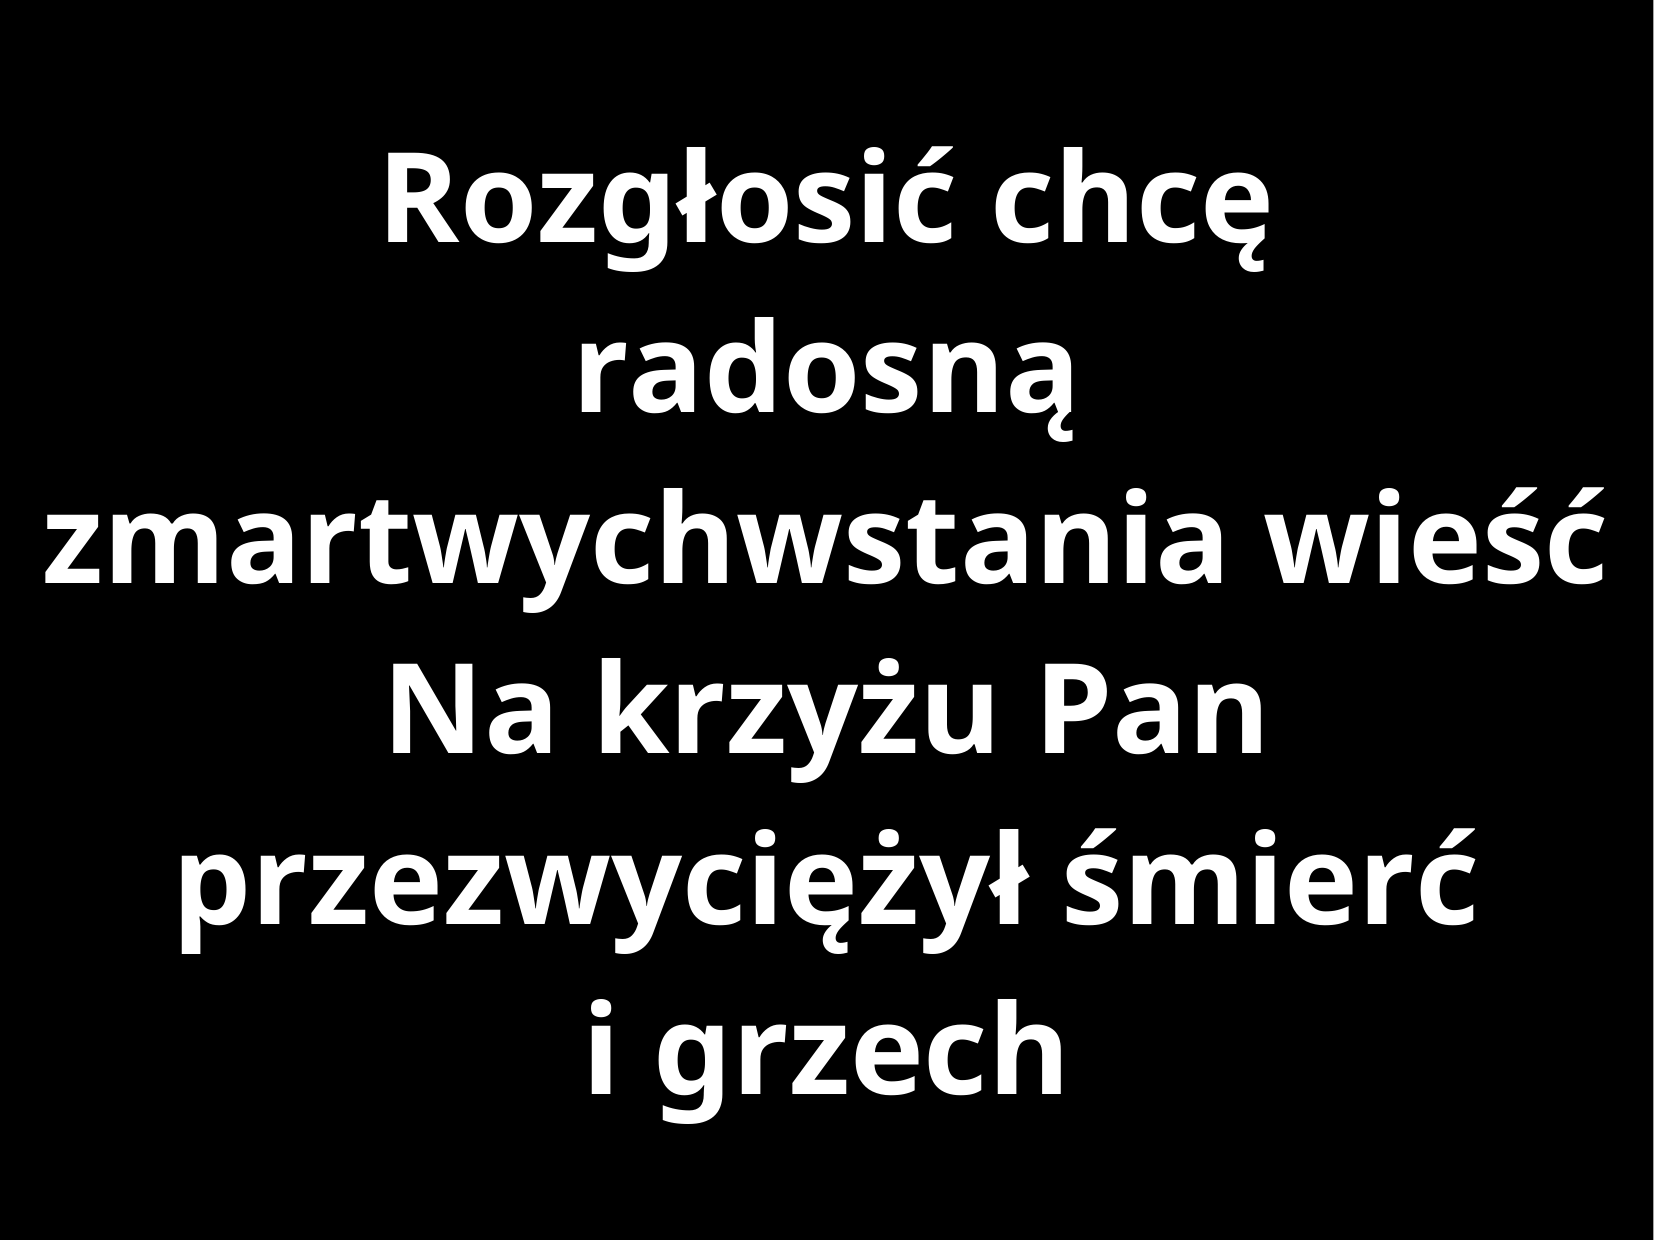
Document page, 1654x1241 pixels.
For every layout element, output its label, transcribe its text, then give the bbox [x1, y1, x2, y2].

title Rozgłosić chcę radosną zmartwychwstania wieść Na krzyżu Pan przezwyciężył śmierć i grzech [0, 0, 1654, 1240]
